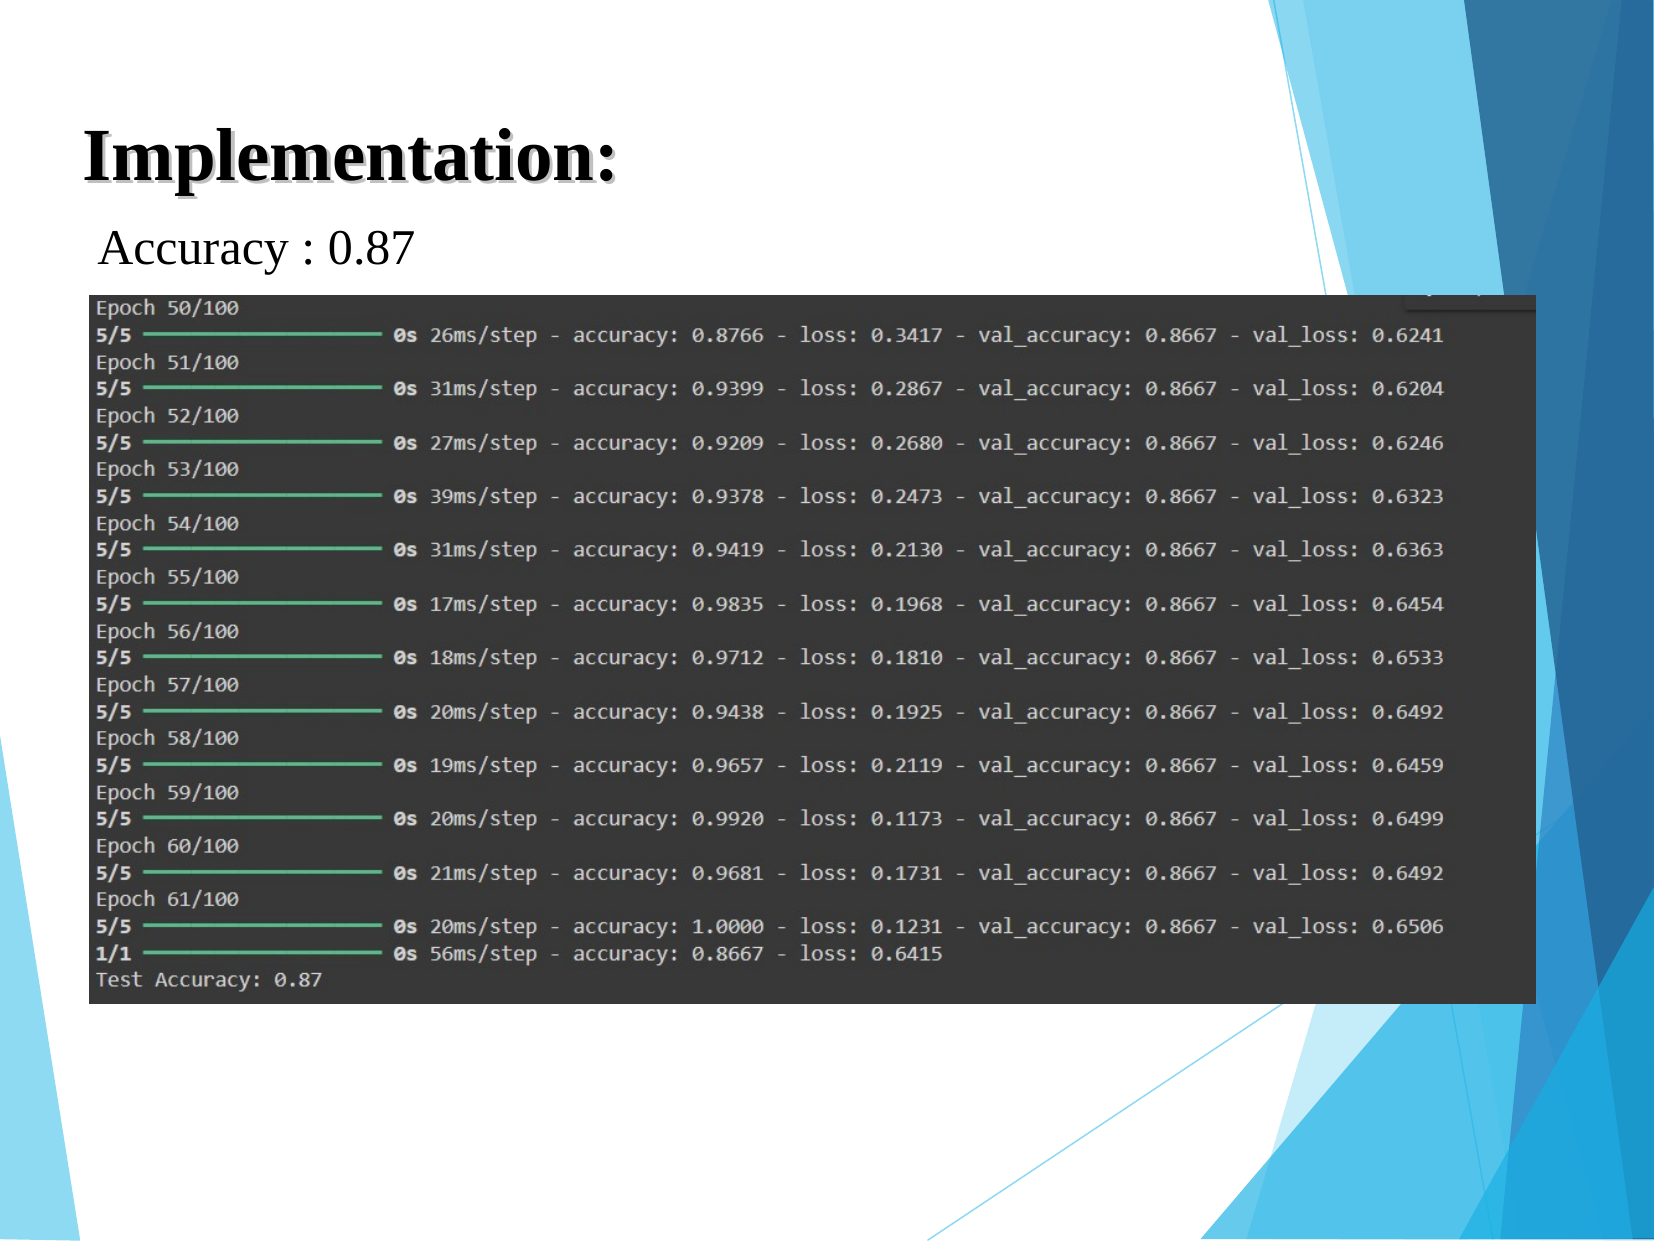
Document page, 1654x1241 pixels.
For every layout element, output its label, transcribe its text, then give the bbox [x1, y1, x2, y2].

text_box Accuracy : 0.87 [82, 206, 666, 282]
text_box Implementation: [82, 49, 1571, 257]
picture [89, 295, 1536, 1004]
